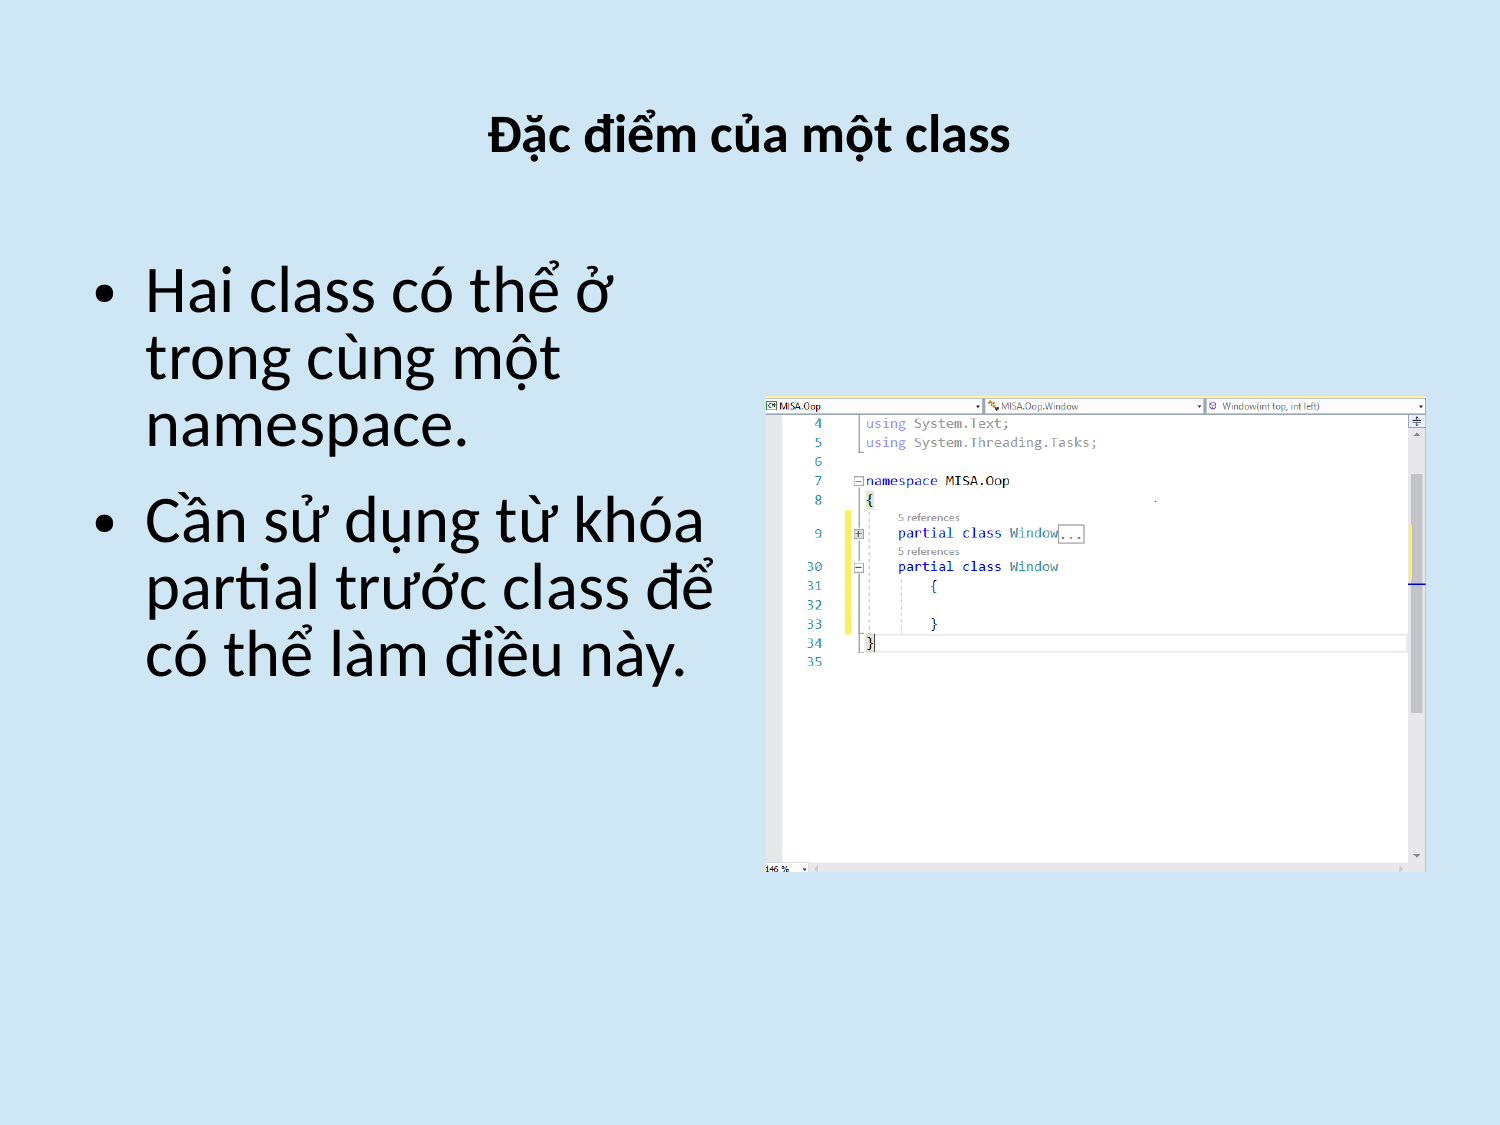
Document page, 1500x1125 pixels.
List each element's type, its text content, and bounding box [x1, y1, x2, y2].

list Hai class có thể ở trong cùng một namespace. Cần sử dụng từ khóa partial trước class để có thể làm điều này. [75, 262, 734, 1005]
title Đặc điểm của một class [75, 45, 1425, 233]
picture [766, 396, 1426, 872]
